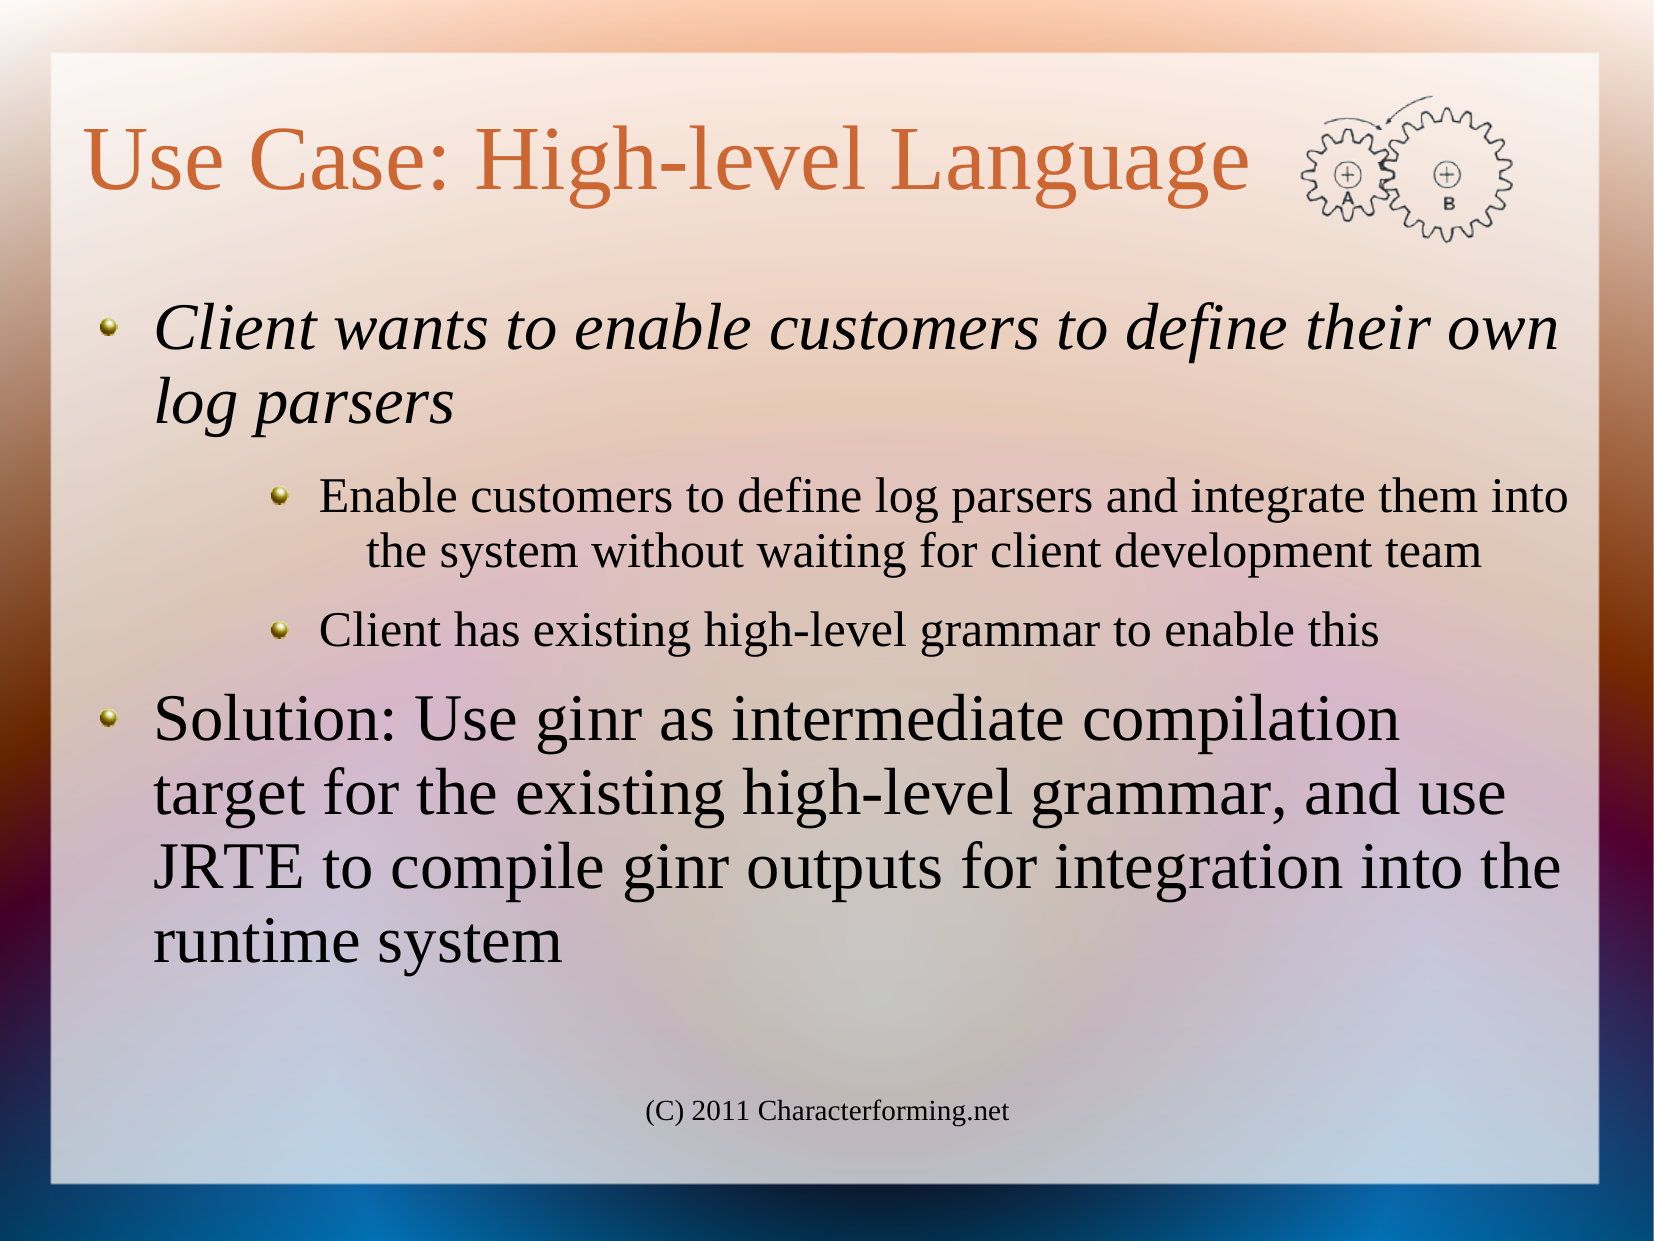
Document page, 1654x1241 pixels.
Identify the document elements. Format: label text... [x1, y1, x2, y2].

picture [0, 0, 1654, 1241]
title Use Case: High-level Language [82, 55, 1571, 263]
list Client wants to enable customers to define their own log parsers Enable customers to define log parsers and integrate them into the system without waiting for client development team Client has existing high-level grammar to enable this Solution: Use ginr as intermediate compilation target for the existing high-level grammar, and use JRTE to compile ginr outputs for integration into the runtime system [82, 290, 1571, 1109]
